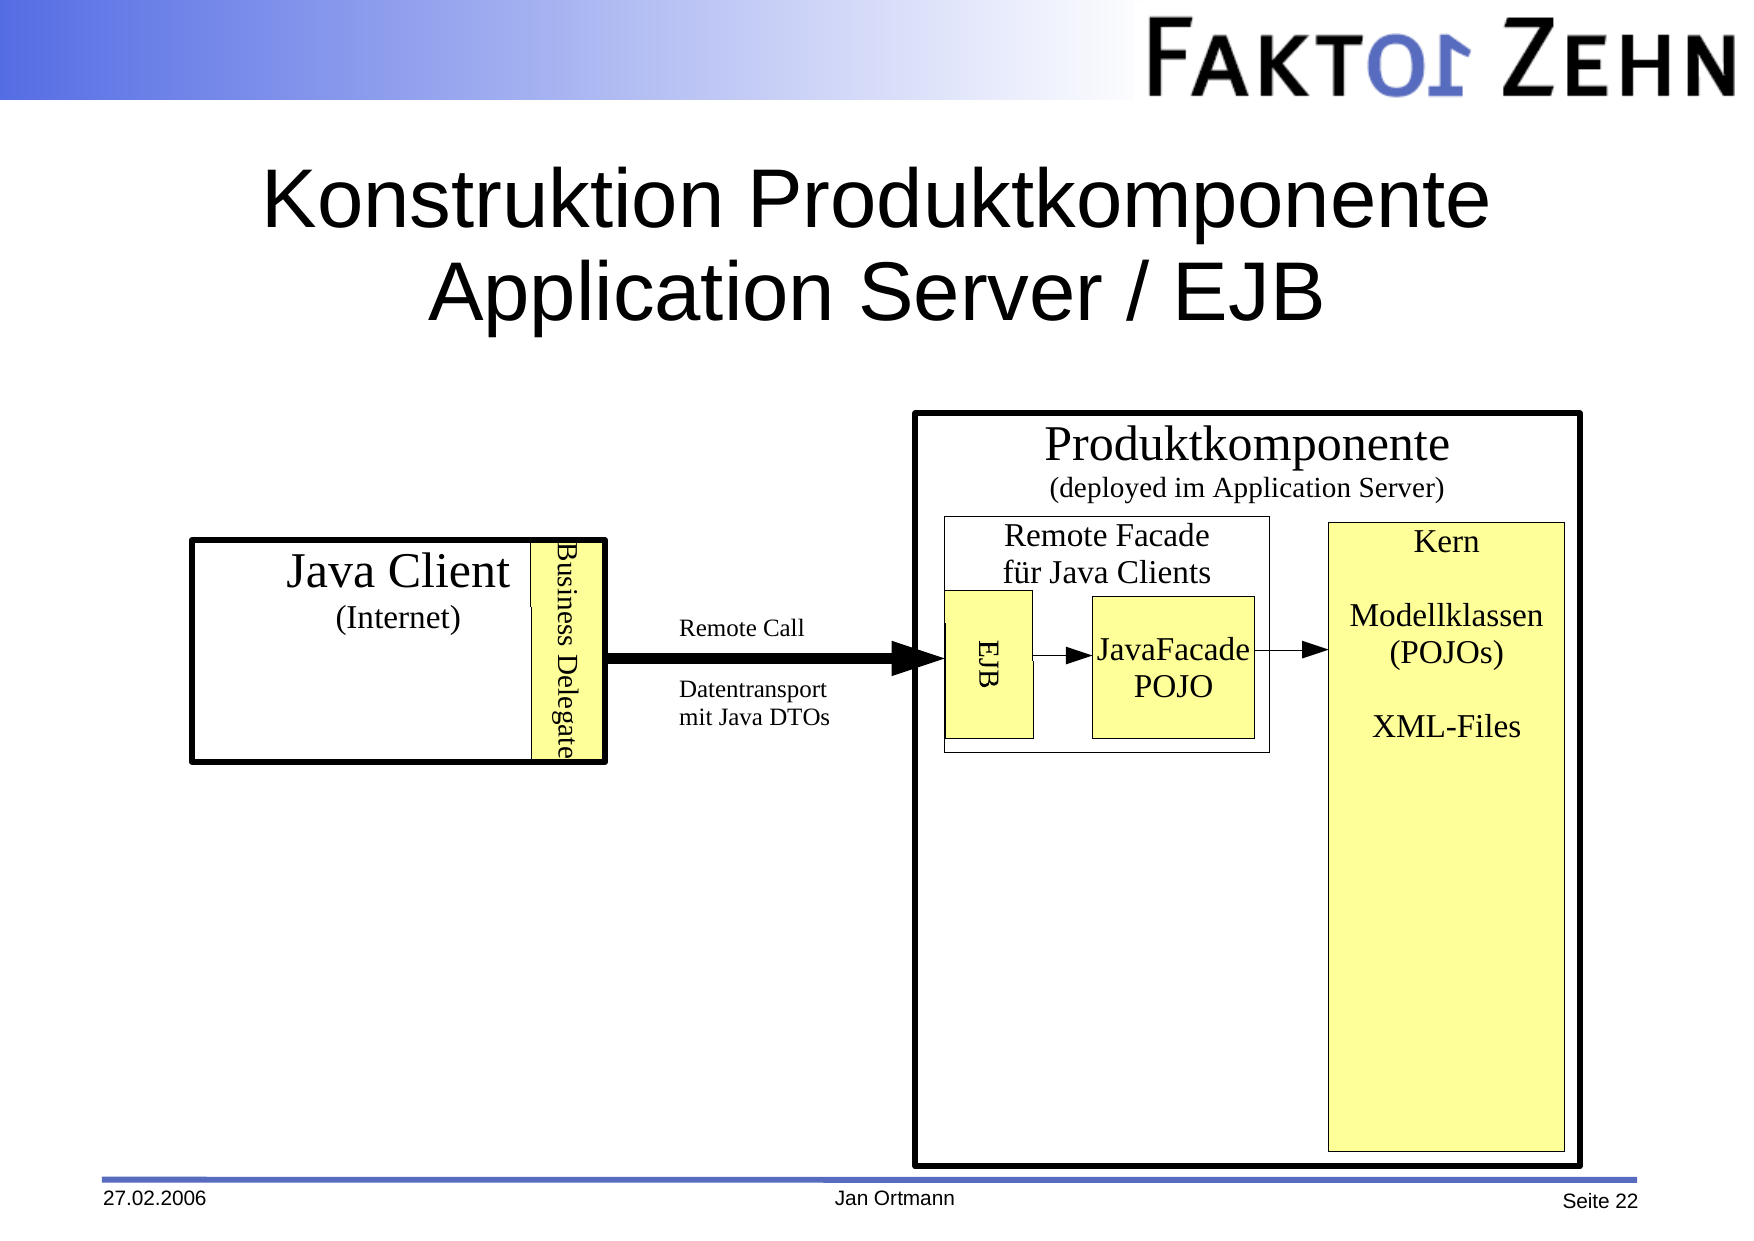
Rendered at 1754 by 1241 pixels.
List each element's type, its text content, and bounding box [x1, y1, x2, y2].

text_box Remote Call [679, 614, 835, 643]
text_box Remote Facade für Java Clients [944, 651, 1270, 753]
text_box JavaFacade POJO [1092, 596, 1255, 739]
title Konstruktion Produktkomponente Application Server / EJB [179, 142, 1576, 349]
text_box Produktkomponente (deployed im Application Server) [915, 413, 1580, 1167]
text_box EJB [944, 590, 1034, 739]
text_box Remote Facade für Java Clients [944, 516, 1270, 655]
text_box Datentransport mit Java DTOs [679, 675, 840, 733]
picture [1133, 2, 1749, 105]
text_box Java Client (Internet) [191, 540, 606, 762]
text_box Kern Modellklassen (POJOs) XML-Files [1328, 522, 1565, 1152]
